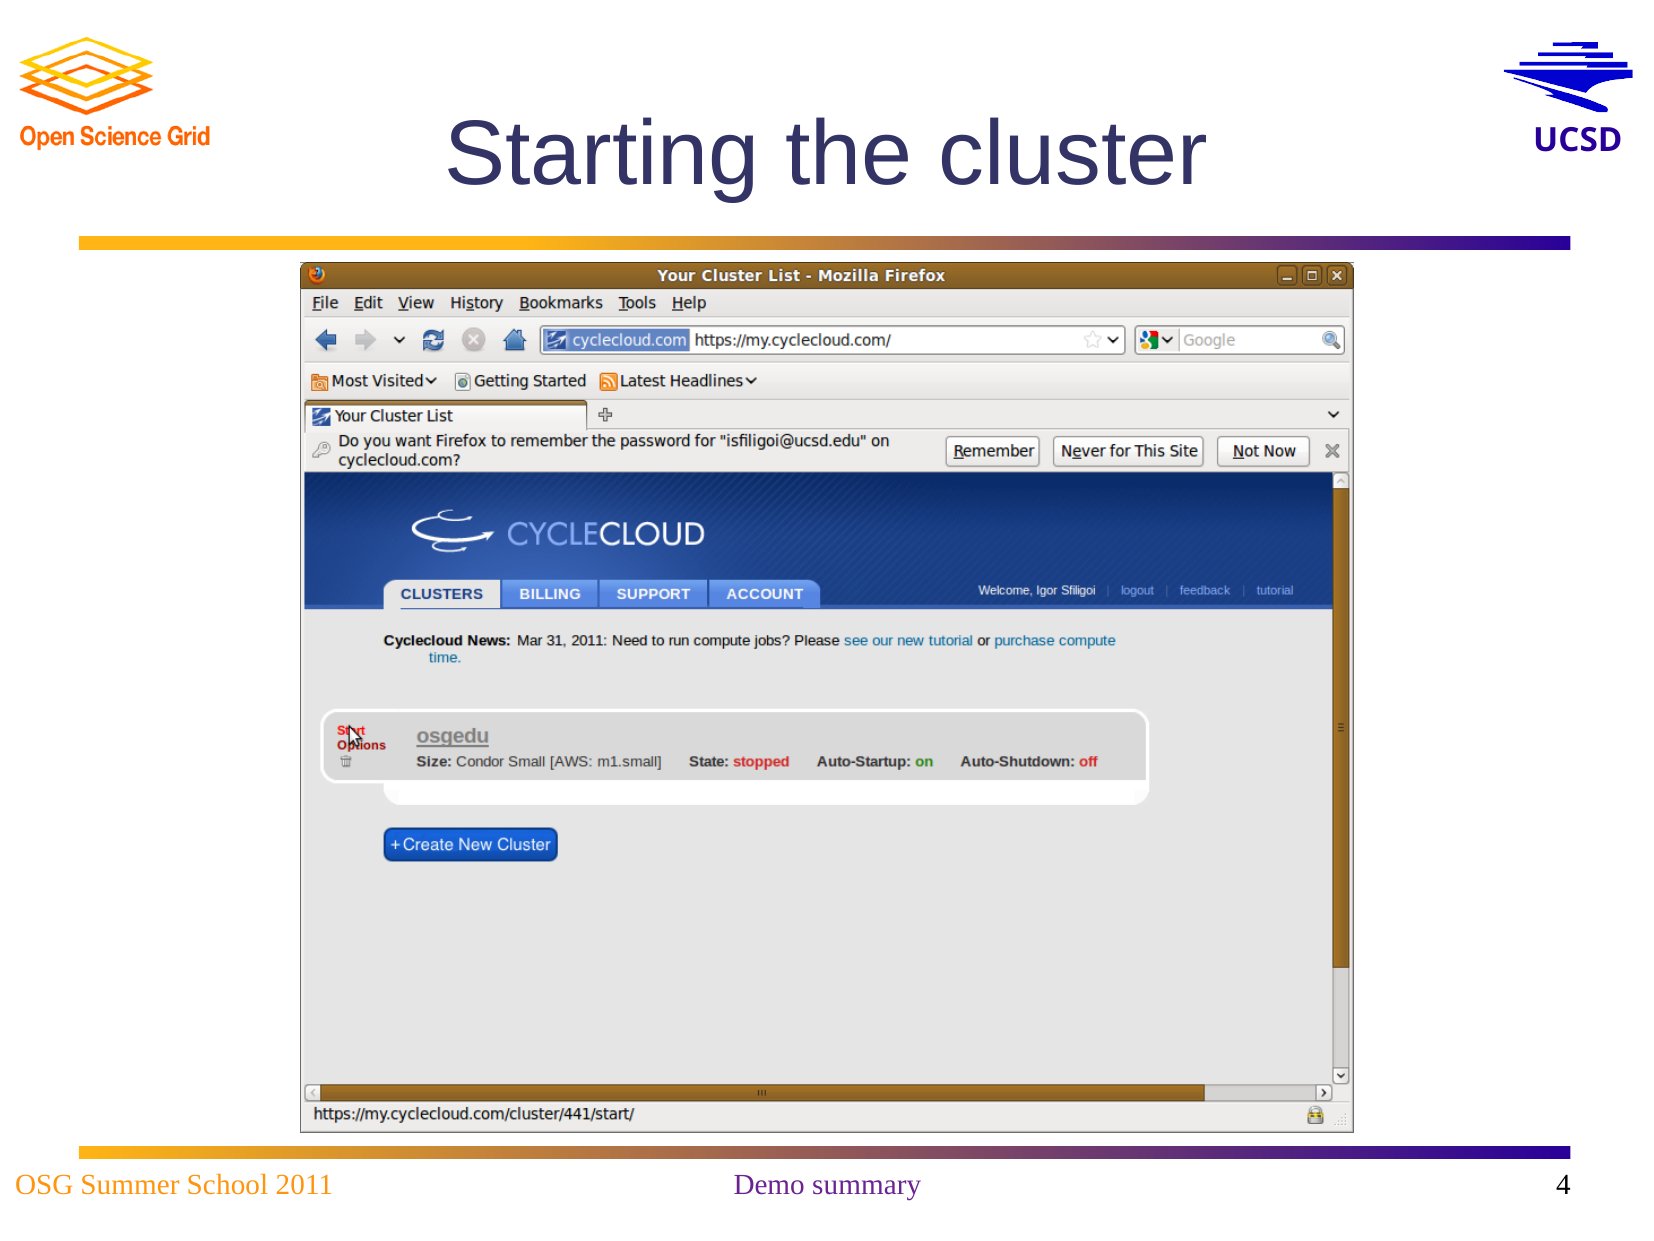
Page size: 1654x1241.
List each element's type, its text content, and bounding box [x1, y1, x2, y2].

title Starting the cluster [82, 56, 1571, 250]
picture [1495, 42, 1637, 118]
picture [0, 14, 229, 167]
picture [300, 262, 1354, 1133]
